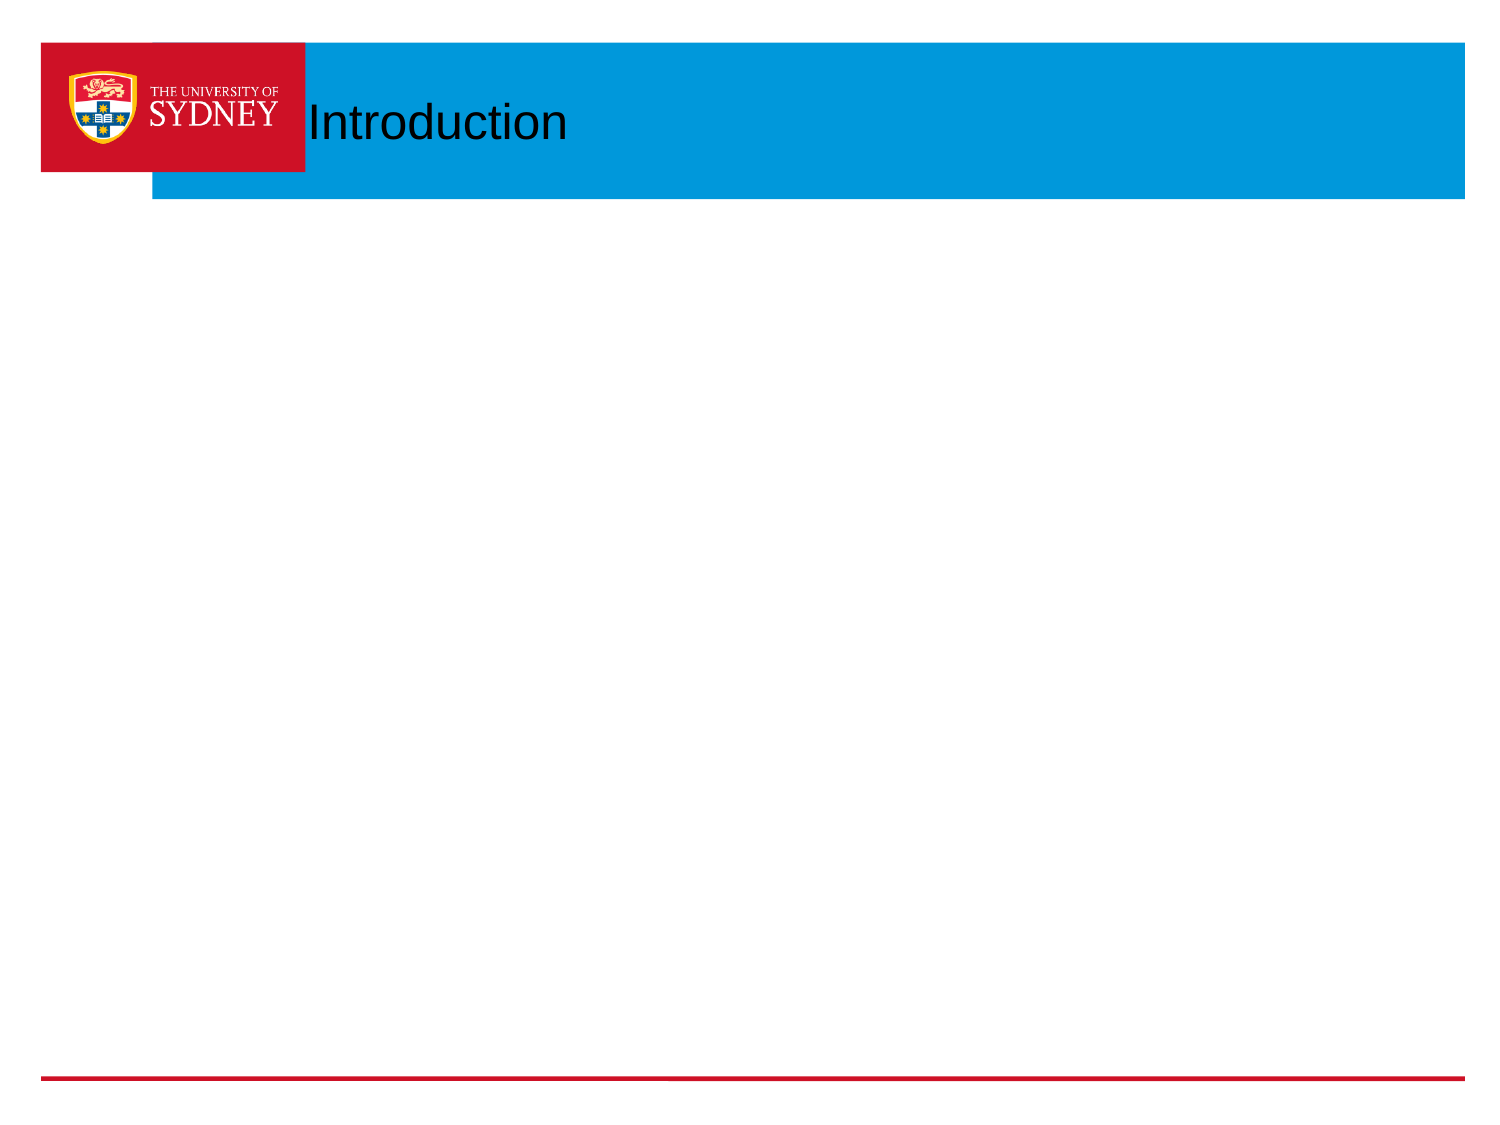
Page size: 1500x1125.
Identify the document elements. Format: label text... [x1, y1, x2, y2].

picture [69, 71, 278, 144]
title Introduction [307, 70, 1463, 175]
